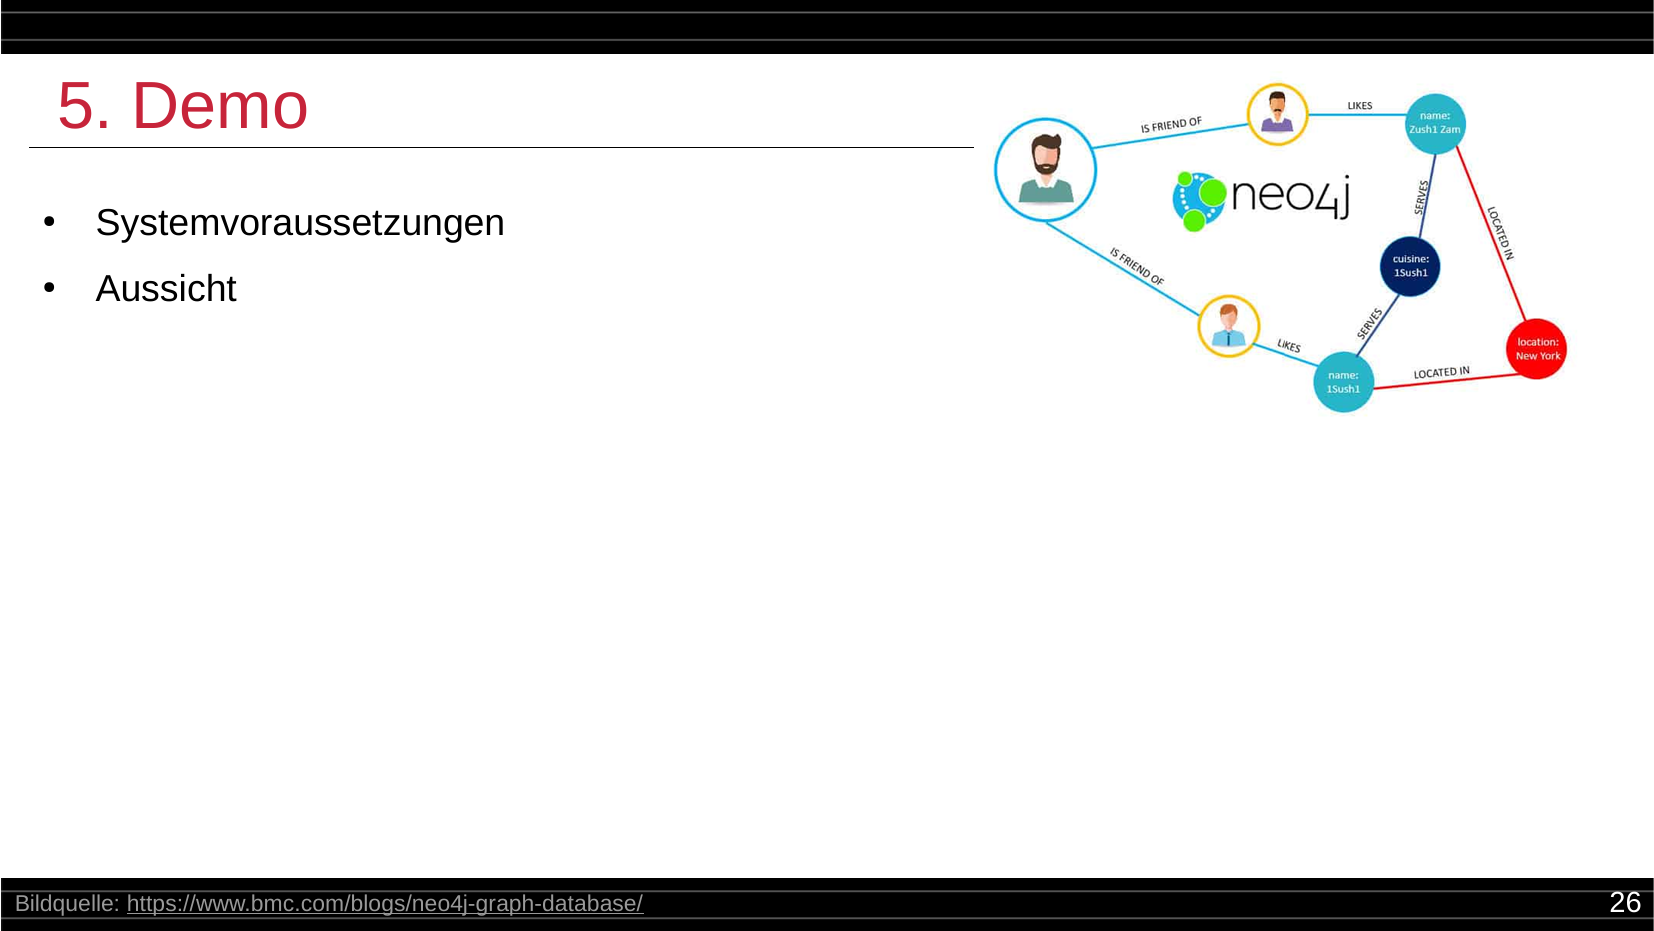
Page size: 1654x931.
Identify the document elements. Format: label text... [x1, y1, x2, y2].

text_box Systemvoraussetzungen Aussicht [10, 122, 561, 338]
title 5. Demo [57, 63, 974, 147]
text_box Bildquelle: https://www.bmc.com/blogs/neo4j-graph-database/ [0, 883, 1329, 931]
picture [974, 59, 1596, 450]
picture [1, 878, 1654, 931]
picture [1, 0, 1654, 54]
